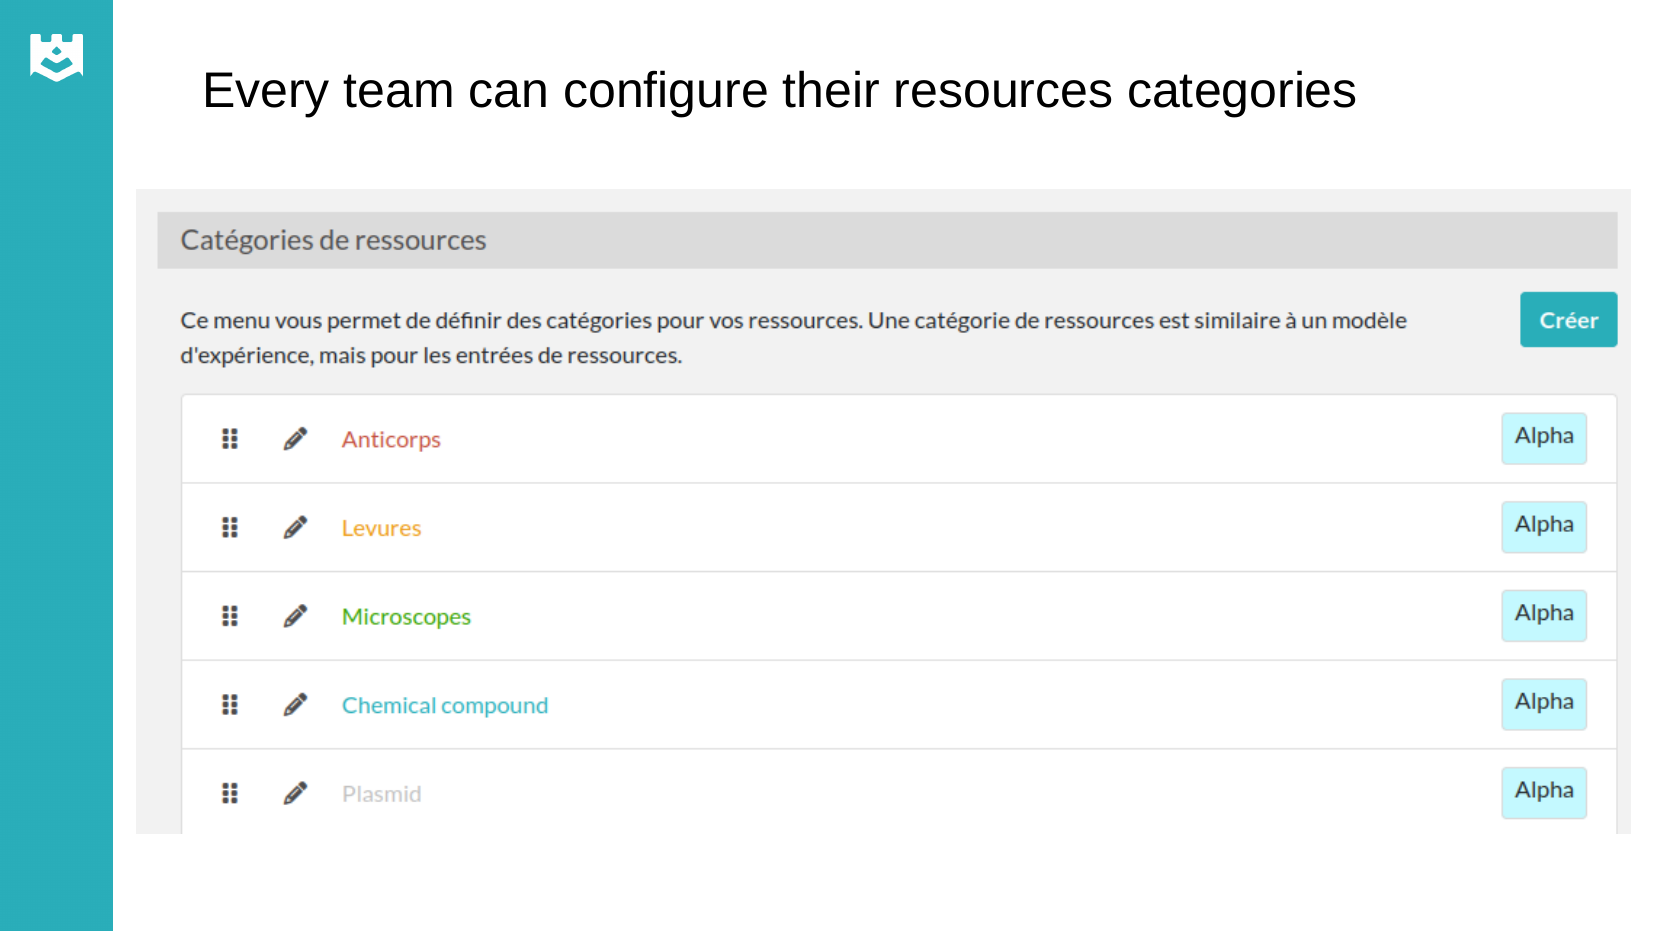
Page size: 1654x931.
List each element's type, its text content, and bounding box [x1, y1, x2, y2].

picture [0, 0, 113, 931]
text_box Every team can configure their resources categories [187, 55, 1613, 168]
picture [136, 189, 1631, 834]
